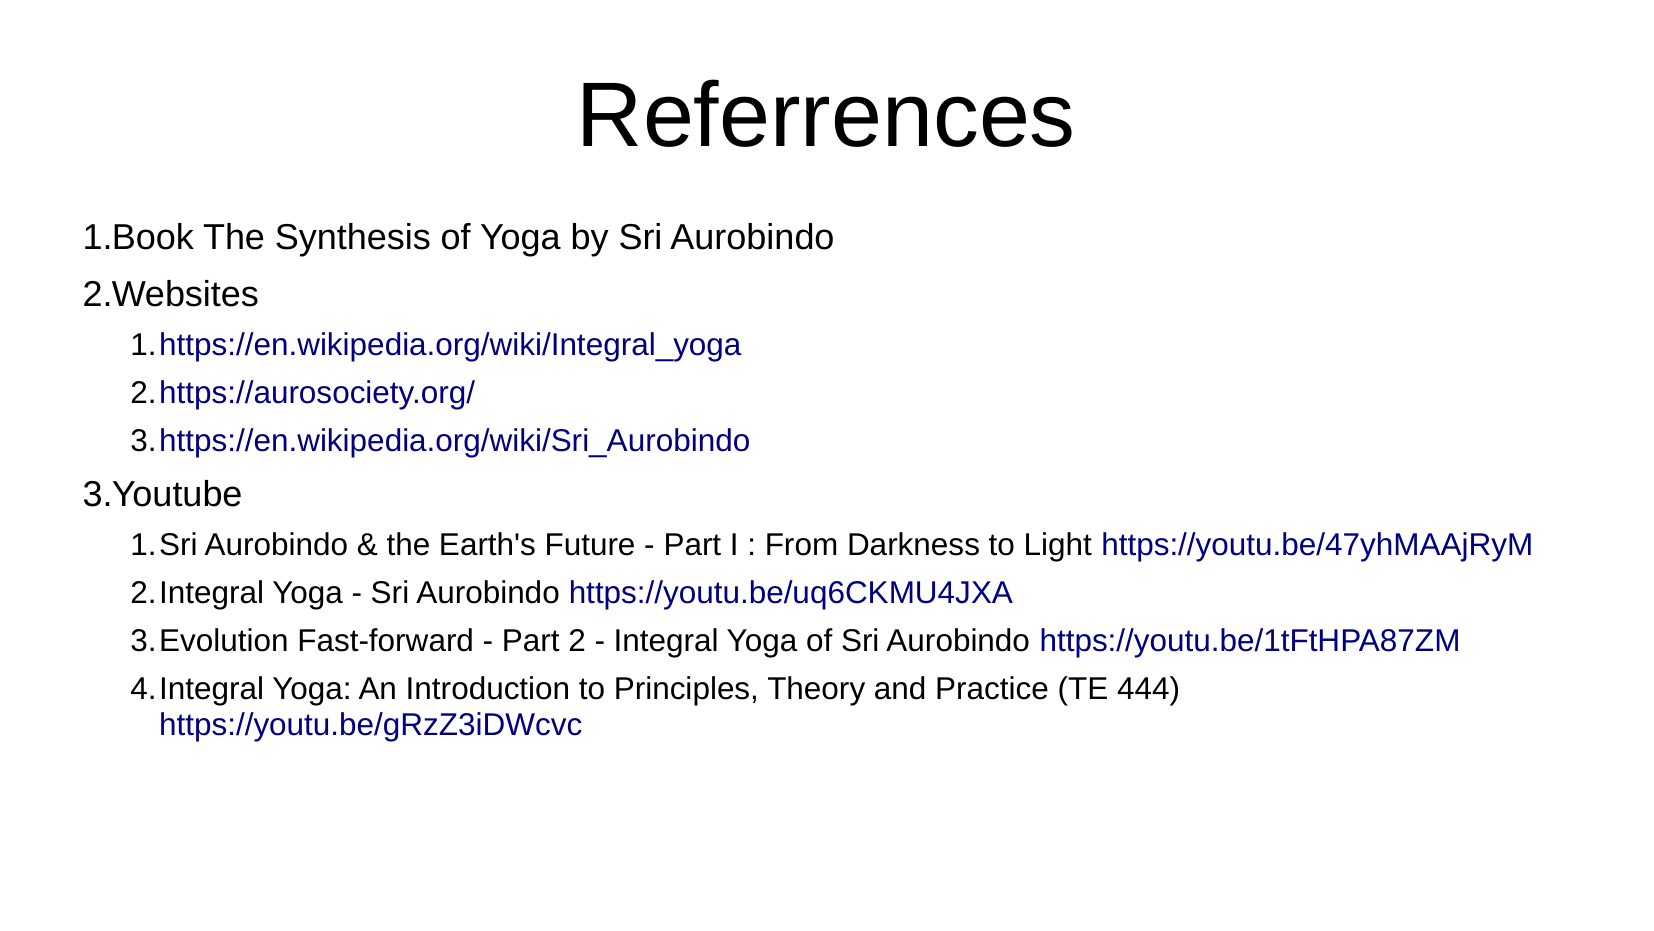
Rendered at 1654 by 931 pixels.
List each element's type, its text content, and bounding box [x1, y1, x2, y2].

list Book The Synthesis of Yoga by Sri Aurobindo Websites https://en.wikipedia.org/wiki/Integral_yoga https://aurosociety.org/ https://en.wikipedia.org/wiki/Sri_Aurobindo Youtube Sri Aurobindo & the Earth's Future - Part I : From Darkness to Light https://youtu.be/47yhMAAjRyM Integral Yoga - Sri Aurobindo https://youtu.be/uq6CKMU4JXA Evolution Fast-forward - Part 2 - Integral Yoga of Sri Aurobindo https://youtu.be/1tFtHPA87ZM Integral Yoga: An Introduction to Principles, Theory and Practice (TE 444) https://youtu.be/gRzZ3iDWcvc [82, 217, 1571, 758]
title Referrences [82, 37, 1571, 193]
